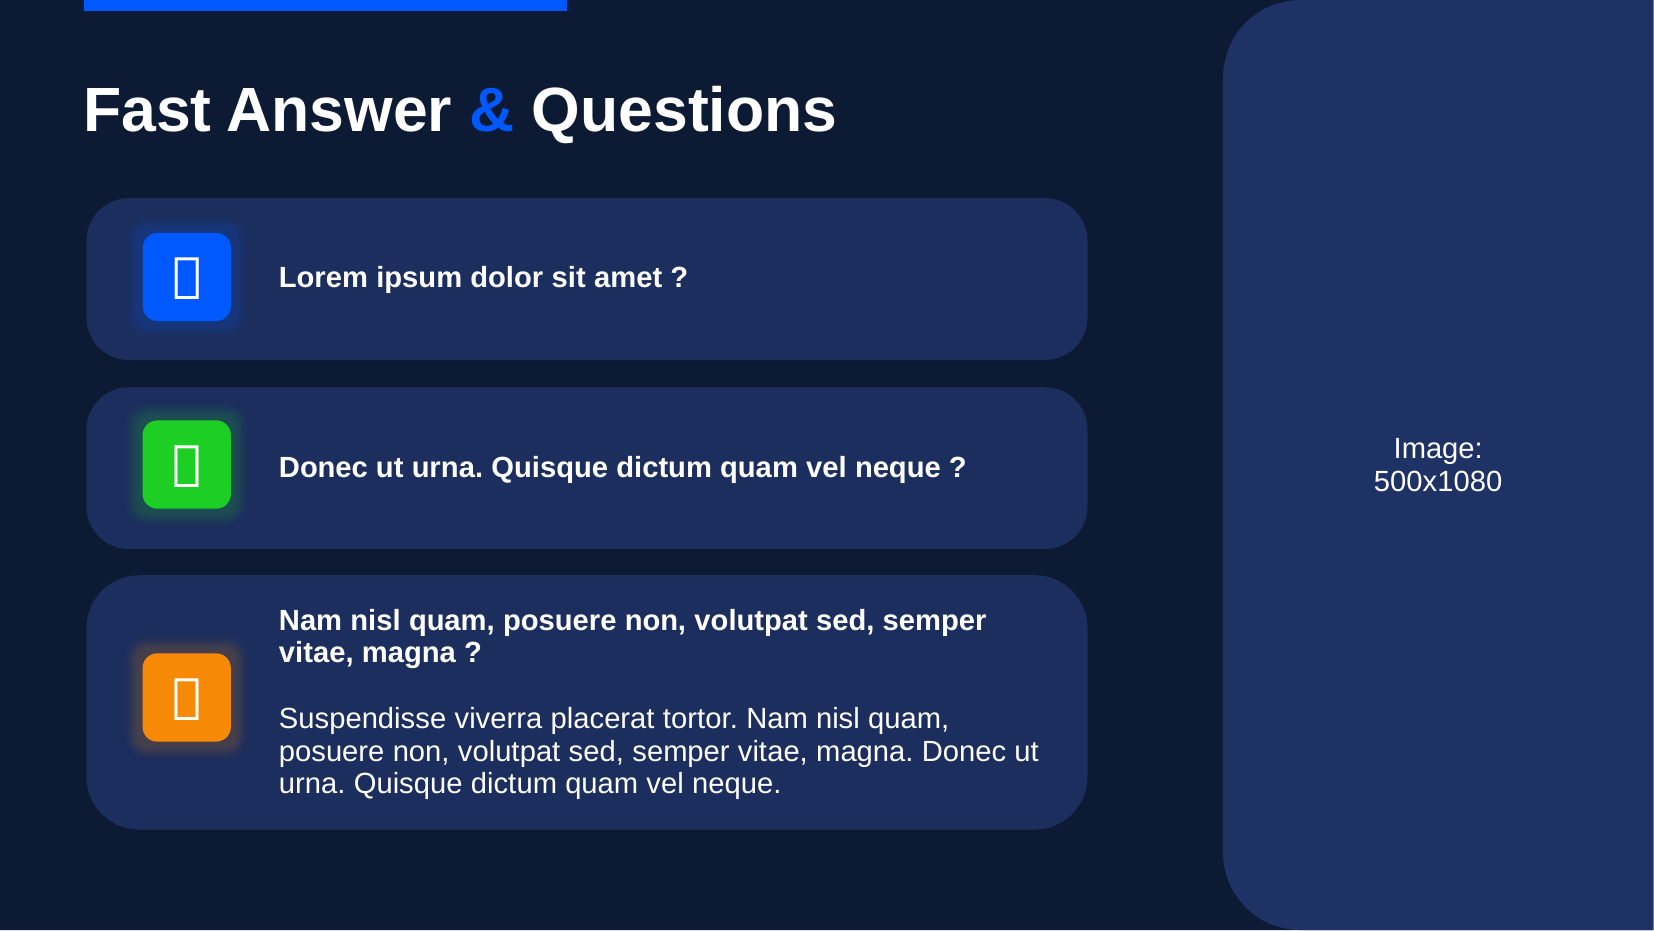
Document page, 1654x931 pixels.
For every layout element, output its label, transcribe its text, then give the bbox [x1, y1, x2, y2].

text_box  [142, 653, 231, 742]
text_box [86, 387, 1088, 550]
text_box Image: 500x1080 [1223, 0, 1654, 931]
text_box Nam nisl quam, posuere non, volutpat sed, semper vitae, magna ? Suspendisse viverra placerat tortor. Nam nisl quam, posuere non, volutpat sed, semper vitae, magna. Donec ut urna. Quisque dictum quam vel neque. [243, 603, 1051, 801]
title Fast Answer & Questions [83, 75, 1223, 188]
text_box [86, 575, 1088, 830]
text_box Donec ut urna. Quisque dictum quam vel neque ? [243, 411, 1051, 524]
text_box  [142, 232, 231, 322]
text_box [86, 198, 1088, 361]
text_box  [142, 420, 231, 509]
text_box Lorem ipsum dolor sit amet ? [244, 232, 1051, 323]
